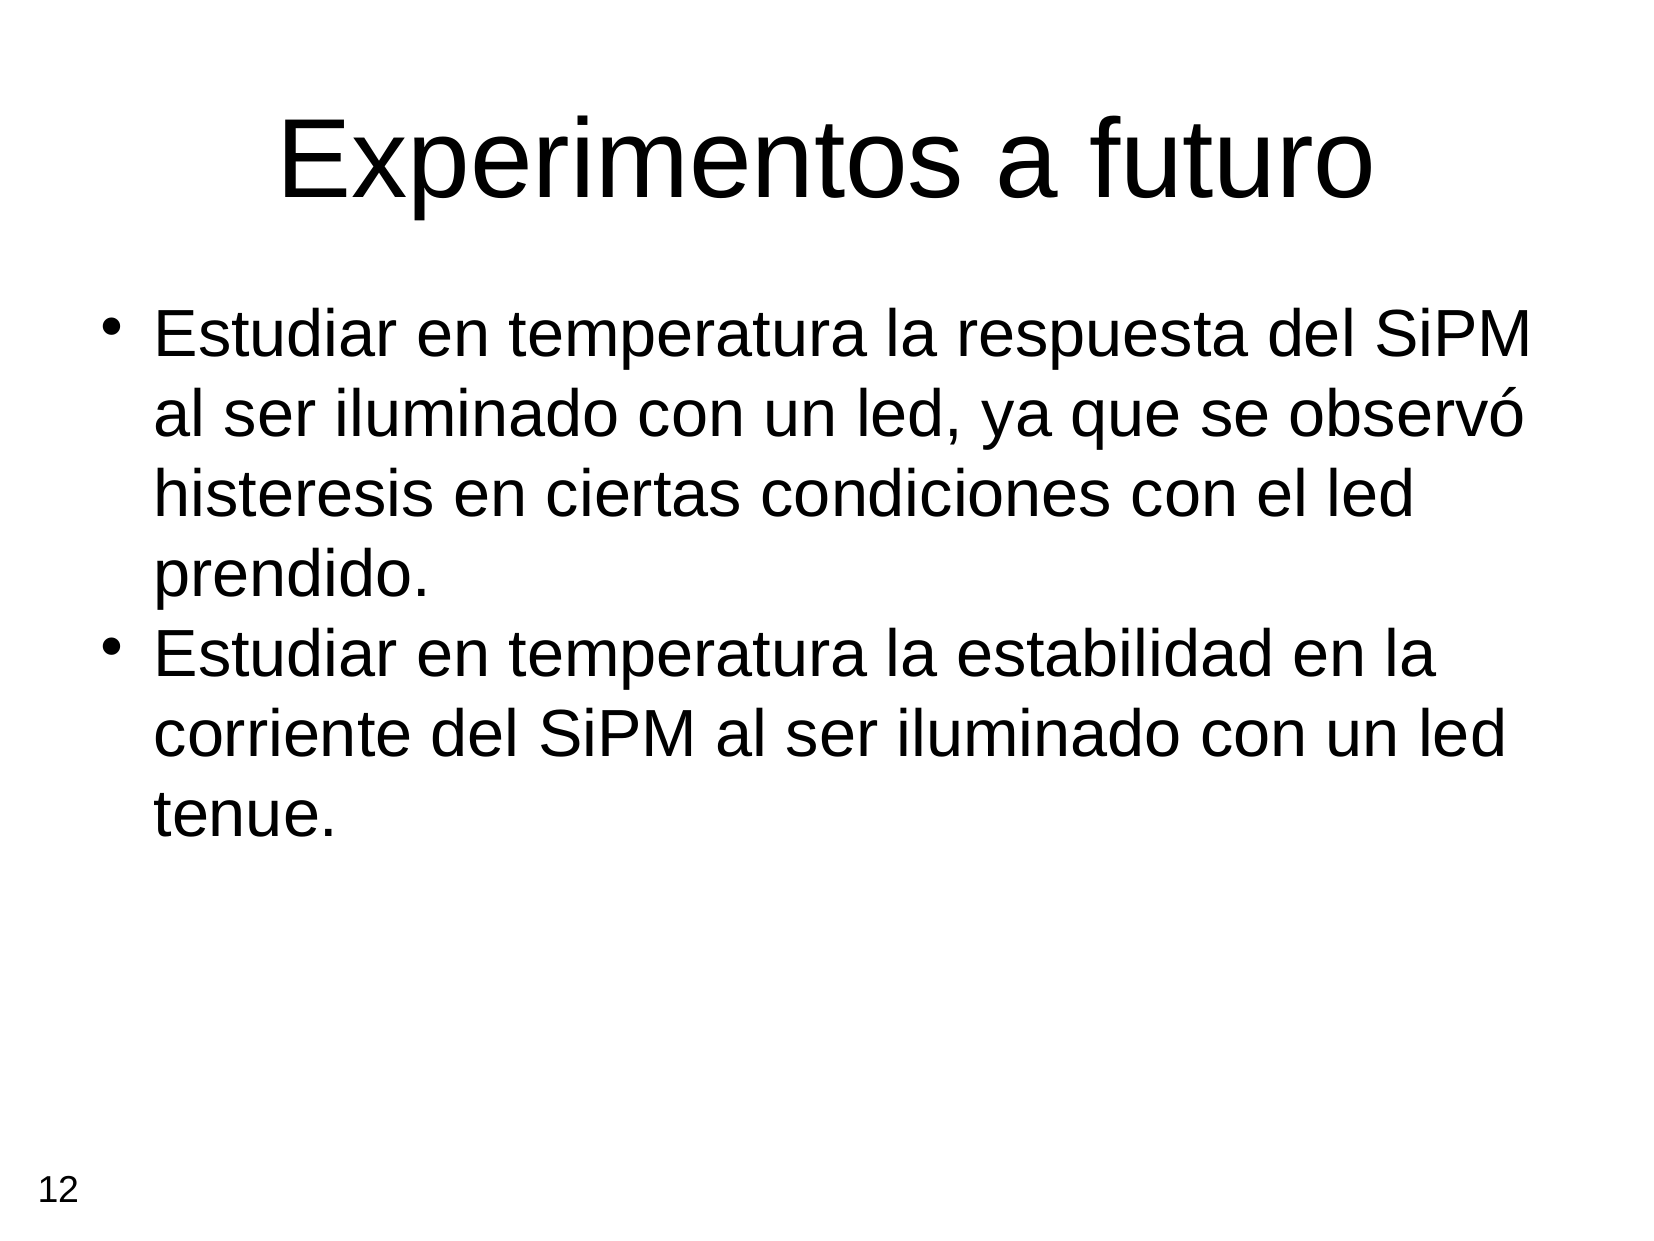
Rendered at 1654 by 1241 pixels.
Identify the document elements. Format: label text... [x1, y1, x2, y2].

text_box <number> [22, 1160, 681, 1221]
text_box Estudiar en temperatura la respuesta del SiPM al ser iluminado con un led, ya que se observó histeresis en ciertas condiciones con el led prendido. Estudiar en temperatura la estabilidad en la corriente del SiPM al ser iluminado con un led tenue. [82, 290, 1571, 1010]
text_box Experimentos a futuro [82, 49, 1571, 257]
